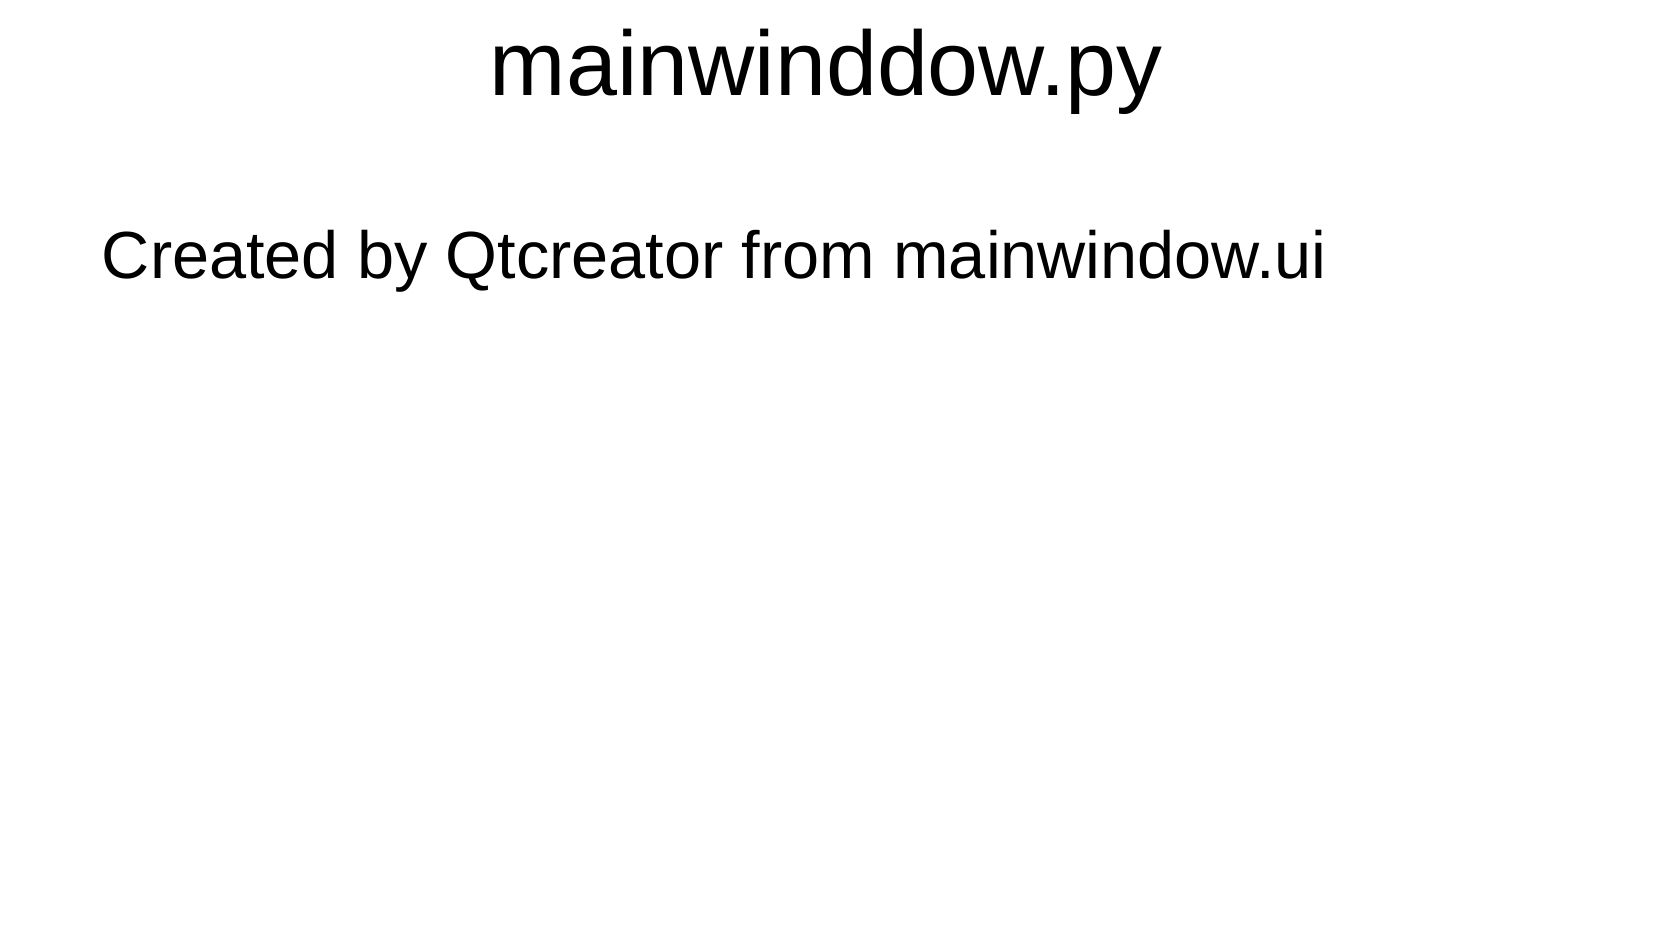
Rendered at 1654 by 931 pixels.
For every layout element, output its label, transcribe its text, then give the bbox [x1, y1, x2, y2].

title mainwinddow.py [82, 12, 1571, 218]
subtitle Created by Qtcreator from mainwindow.ui [101, 217, 1591, 758]
